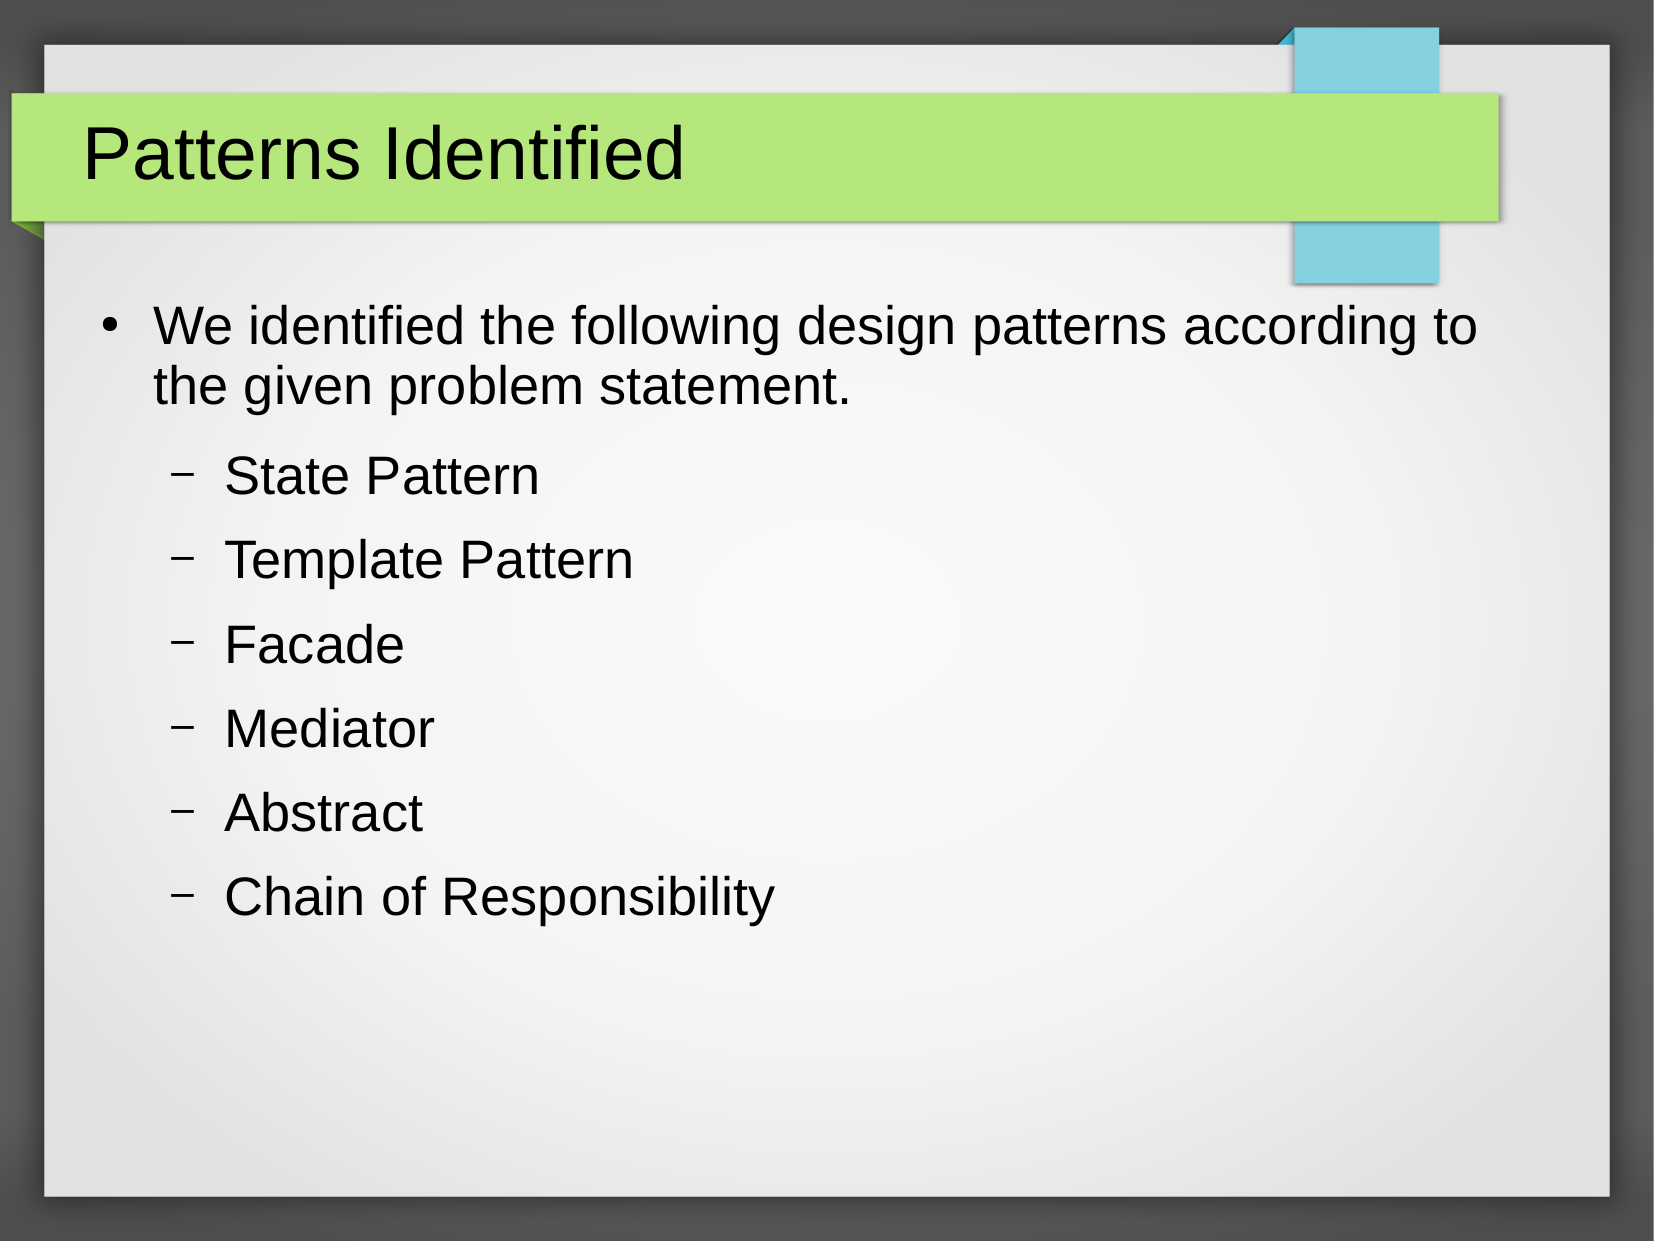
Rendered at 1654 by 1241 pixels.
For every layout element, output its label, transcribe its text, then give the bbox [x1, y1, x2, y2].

title Patterns Identified [82, 94, 1264, 213]
picture [0, 0, 1654, 1241]
list We identified the following design patterns according to the given problem statement. State Pattern Template Pattern Facade Mediator Abstract Chain of Responsibility [82, 295, 1571, 1015]
